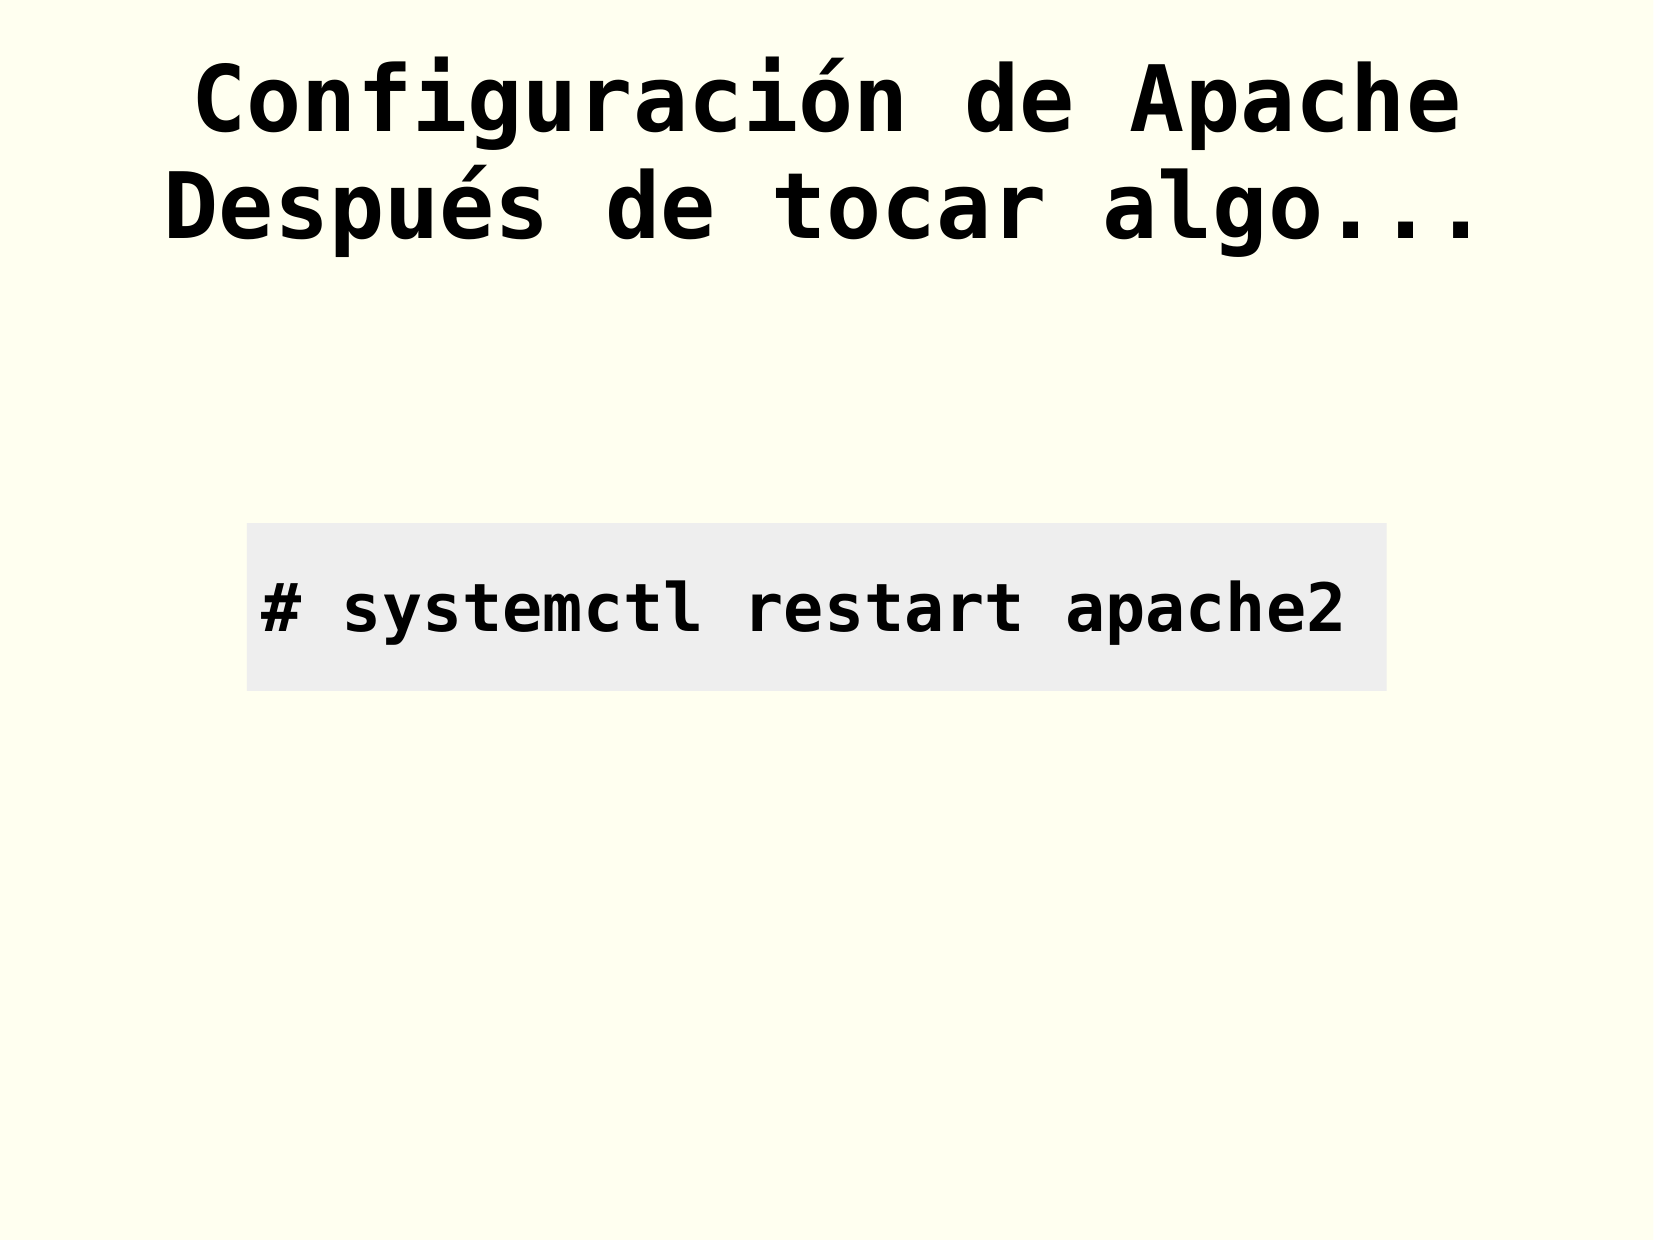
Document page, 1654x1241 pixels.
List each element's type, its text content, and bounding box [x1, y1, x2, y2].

title Configuración de Apache Después de tocar algo... [82, 45, 1571, 261]
text_box # systemctl restart apache2 [246, 523, 1387, 691]
